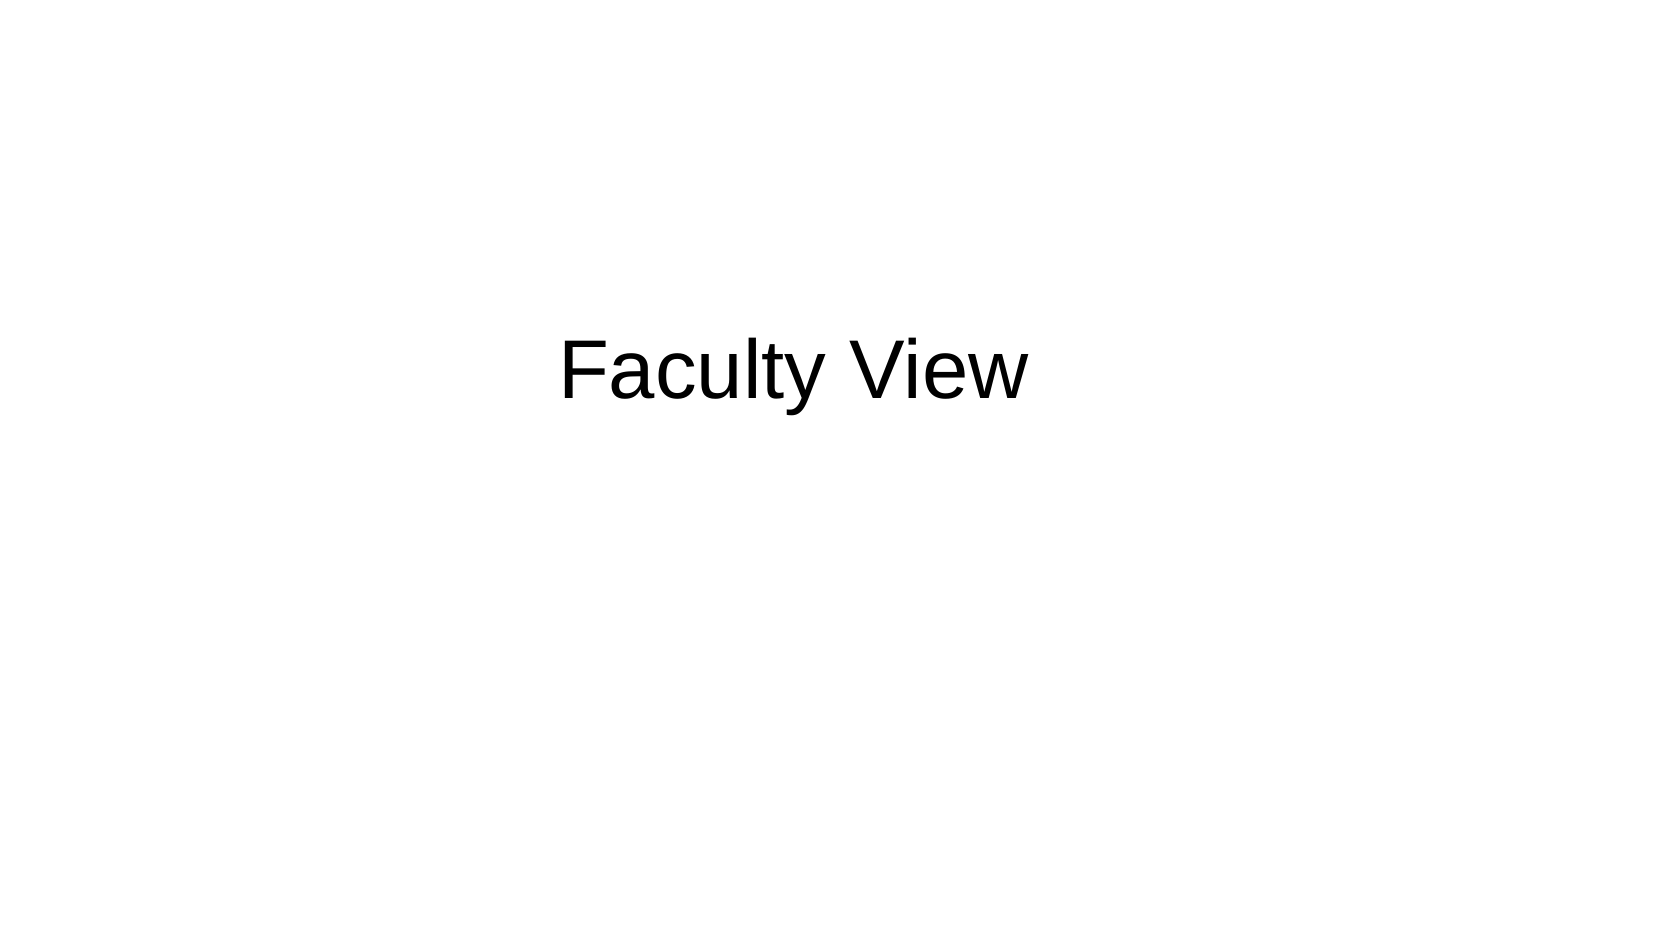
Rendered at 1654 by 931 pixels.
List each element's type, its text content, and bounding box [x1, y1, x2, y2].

list Faculty View [487, 323, 1555, 863]
